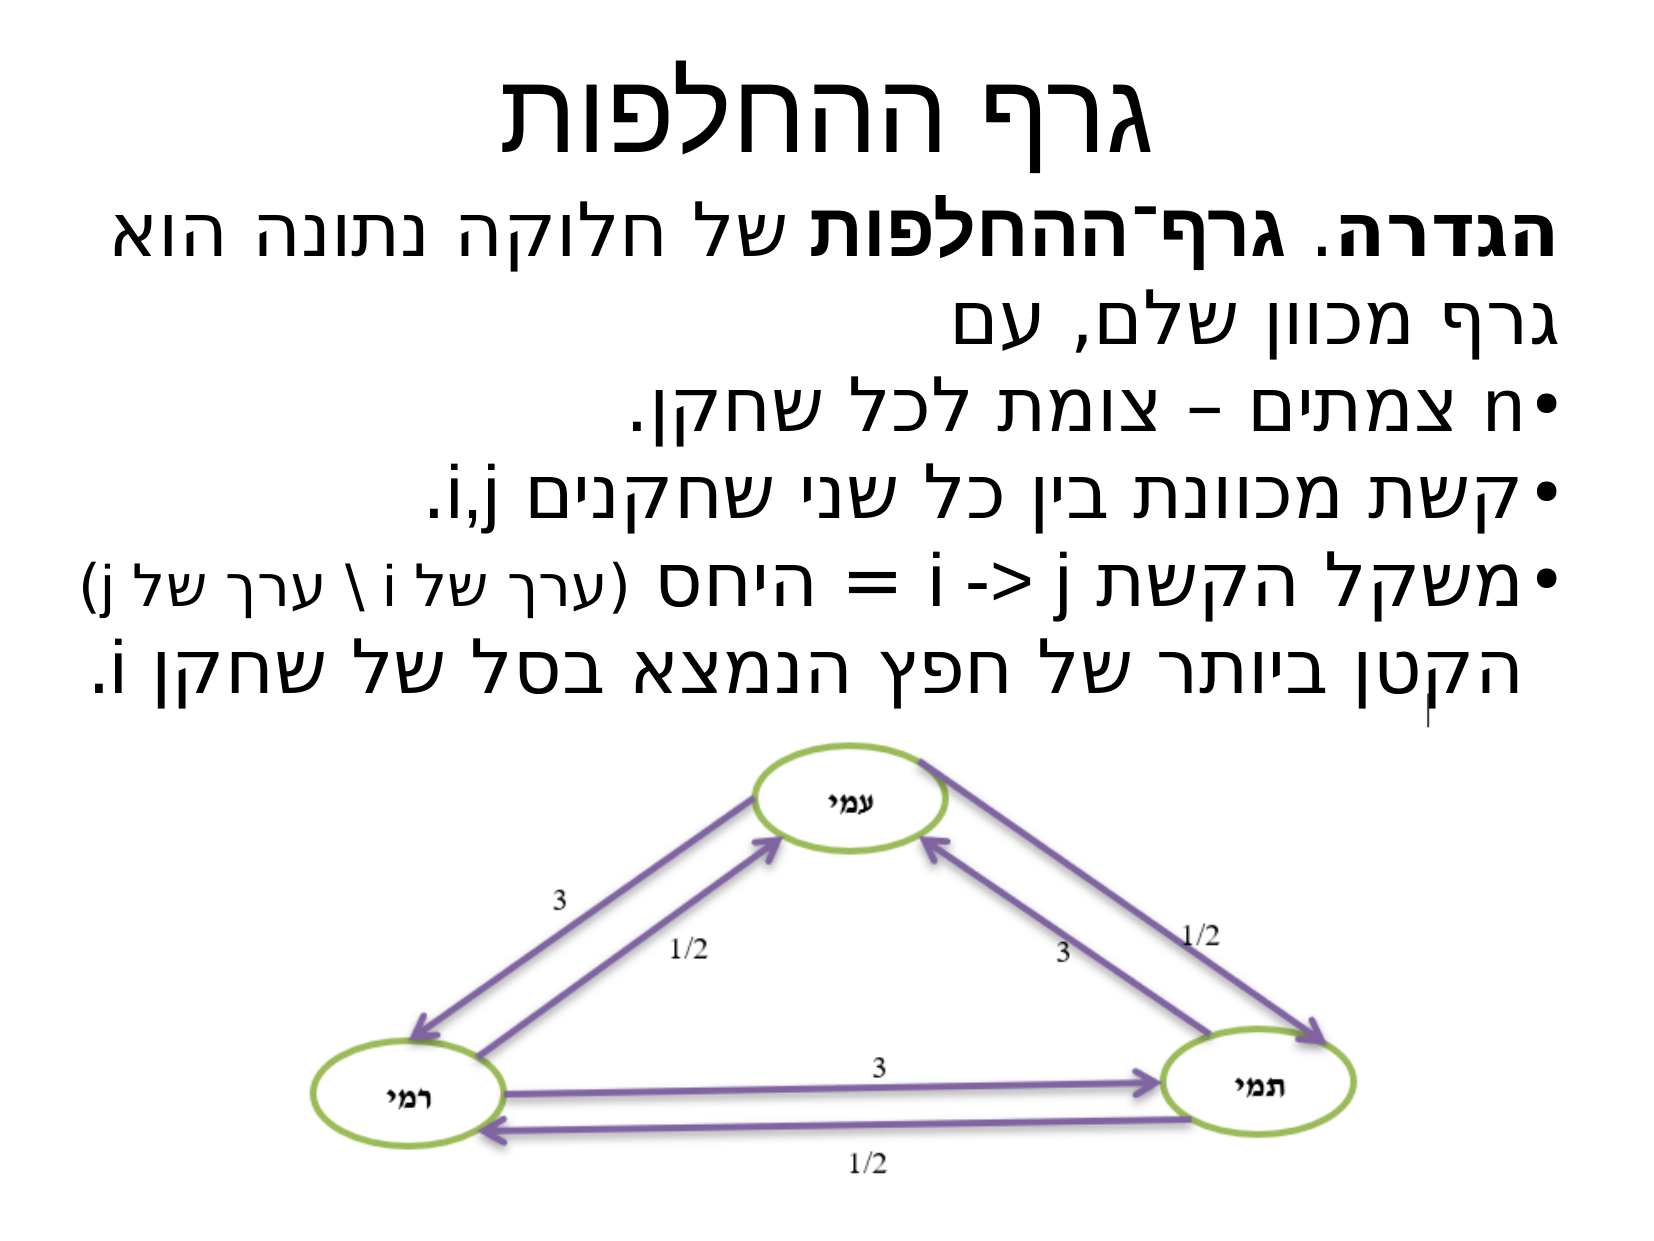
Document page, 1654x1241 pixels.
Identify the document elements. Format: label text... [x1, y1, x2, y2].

text_box הגדרה. גרף־ההחלפות של חלוקה נתונה הוא גרף מכוון שלם, עם n צמתים – צומת לכל שחקן. קשת מכוונת בין כל שני שחקנים i,j. משקל הקשת i -> j = היחס (ערך של i \ ערך של j) הקטן ביותר של חפץ הנמצא בסל של שחקן i. [60, 180, 1576, 722]
title גרף ההחלפות [0, 32, 1654, 196]
picture [270, 722, 1441, 1217]
